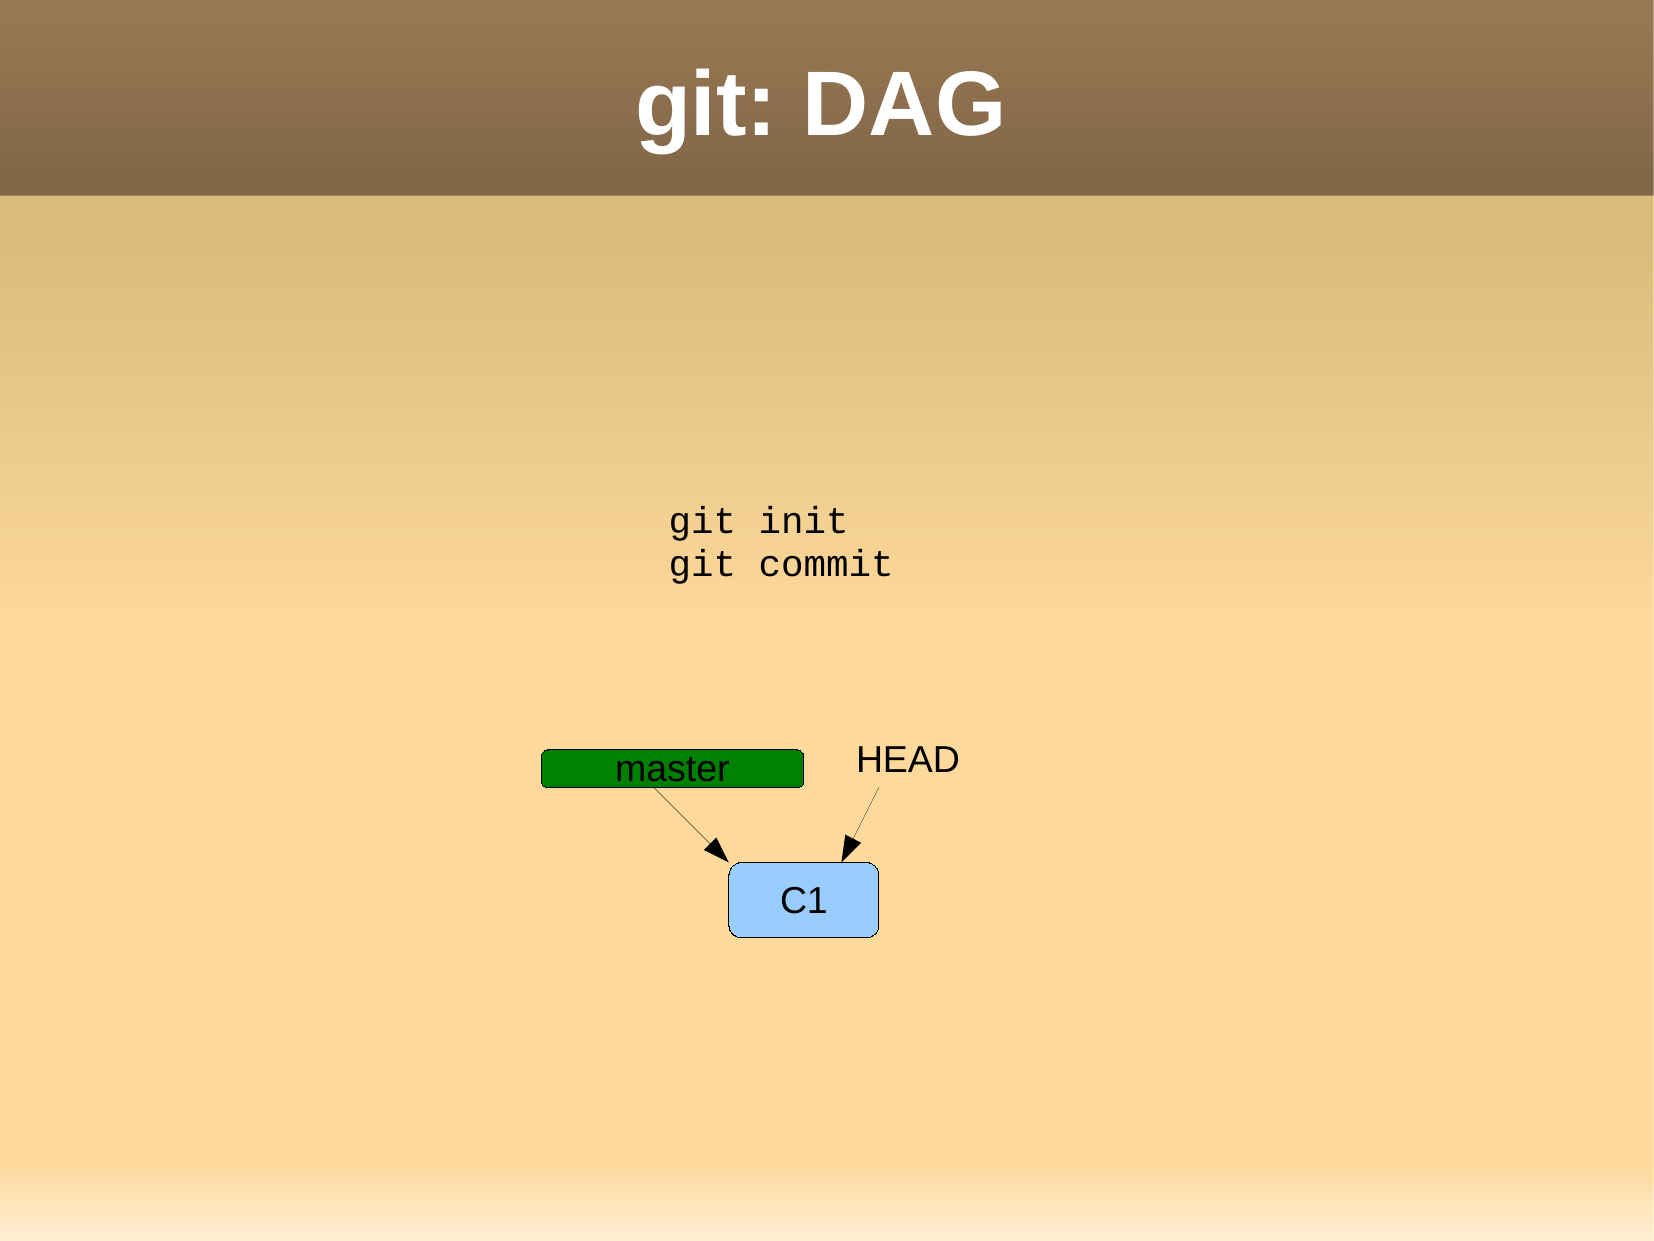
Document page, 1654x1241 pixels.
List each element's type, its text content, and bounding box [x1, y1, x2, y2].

text_box HEAD [841, 730, 976, 788]
text_box C1 [728, 862, 879, 938]
text_box git init git commit [653, 495, 909, 638]
picture [0, 0, 1654, 1241]
text_box master [541, 749, 804, 788]
title git: DAG [76, 0, 1565, 208]
